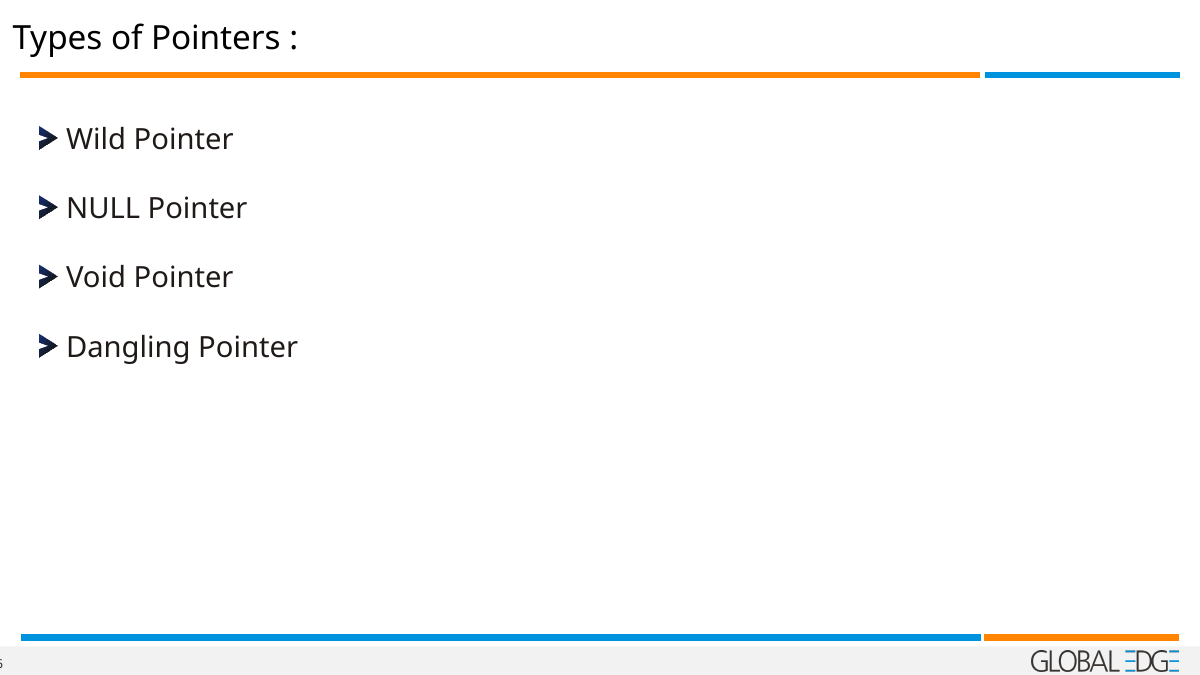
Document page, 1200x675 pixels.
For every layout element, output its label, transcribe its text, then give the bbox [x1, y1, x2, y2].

title Types of Pointers : [12, 9, 1088, 63]
list Wild Pointer NULL Pointer Void Pointer Dangling Pointer [20, 118, 1179, 659]
picture [1031, 659, 1179, 672]
